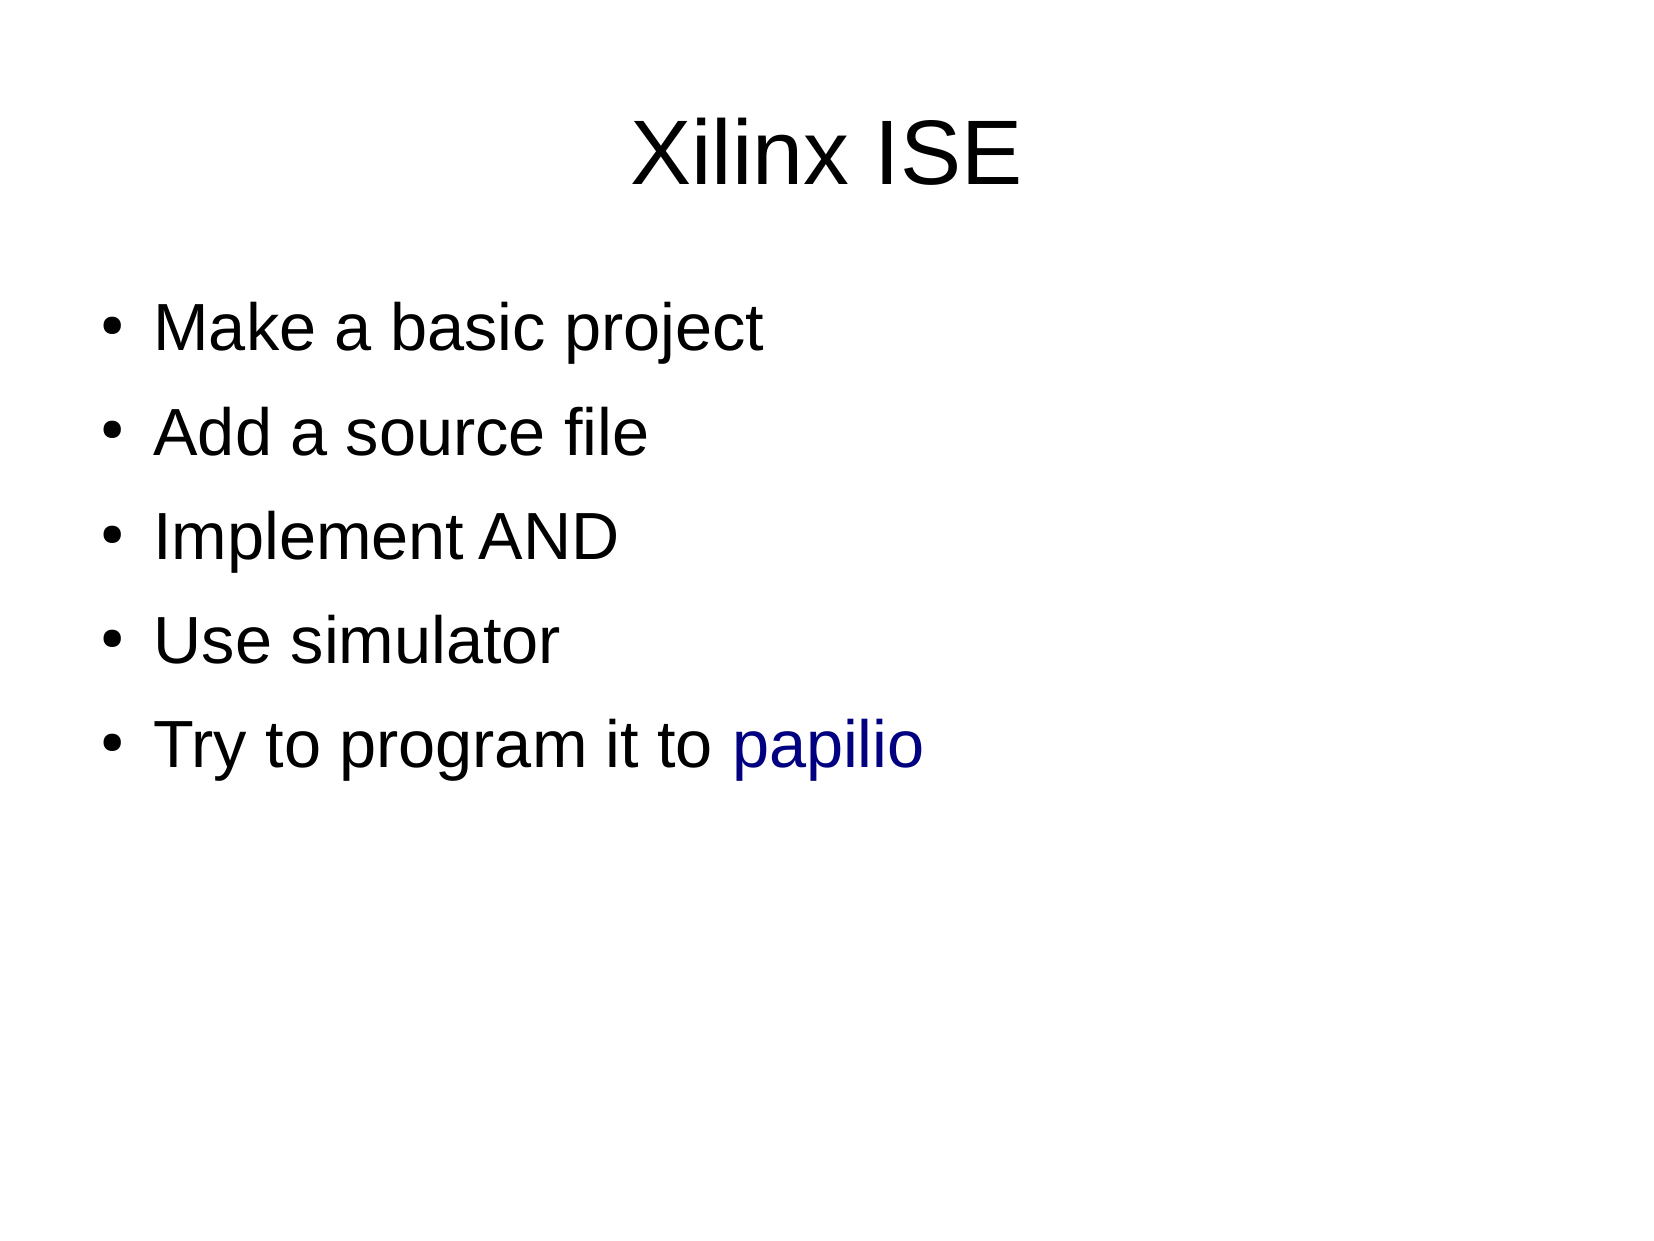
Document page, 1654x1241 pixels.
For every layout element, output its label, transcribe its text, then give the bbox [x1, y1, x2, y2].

title Xilinx ISE [82, 49, 1571, 257]
list Make a basic project Add a source file Implement AND Use simulator Try to program it to papilio [82, 290, 1571, 1010]
